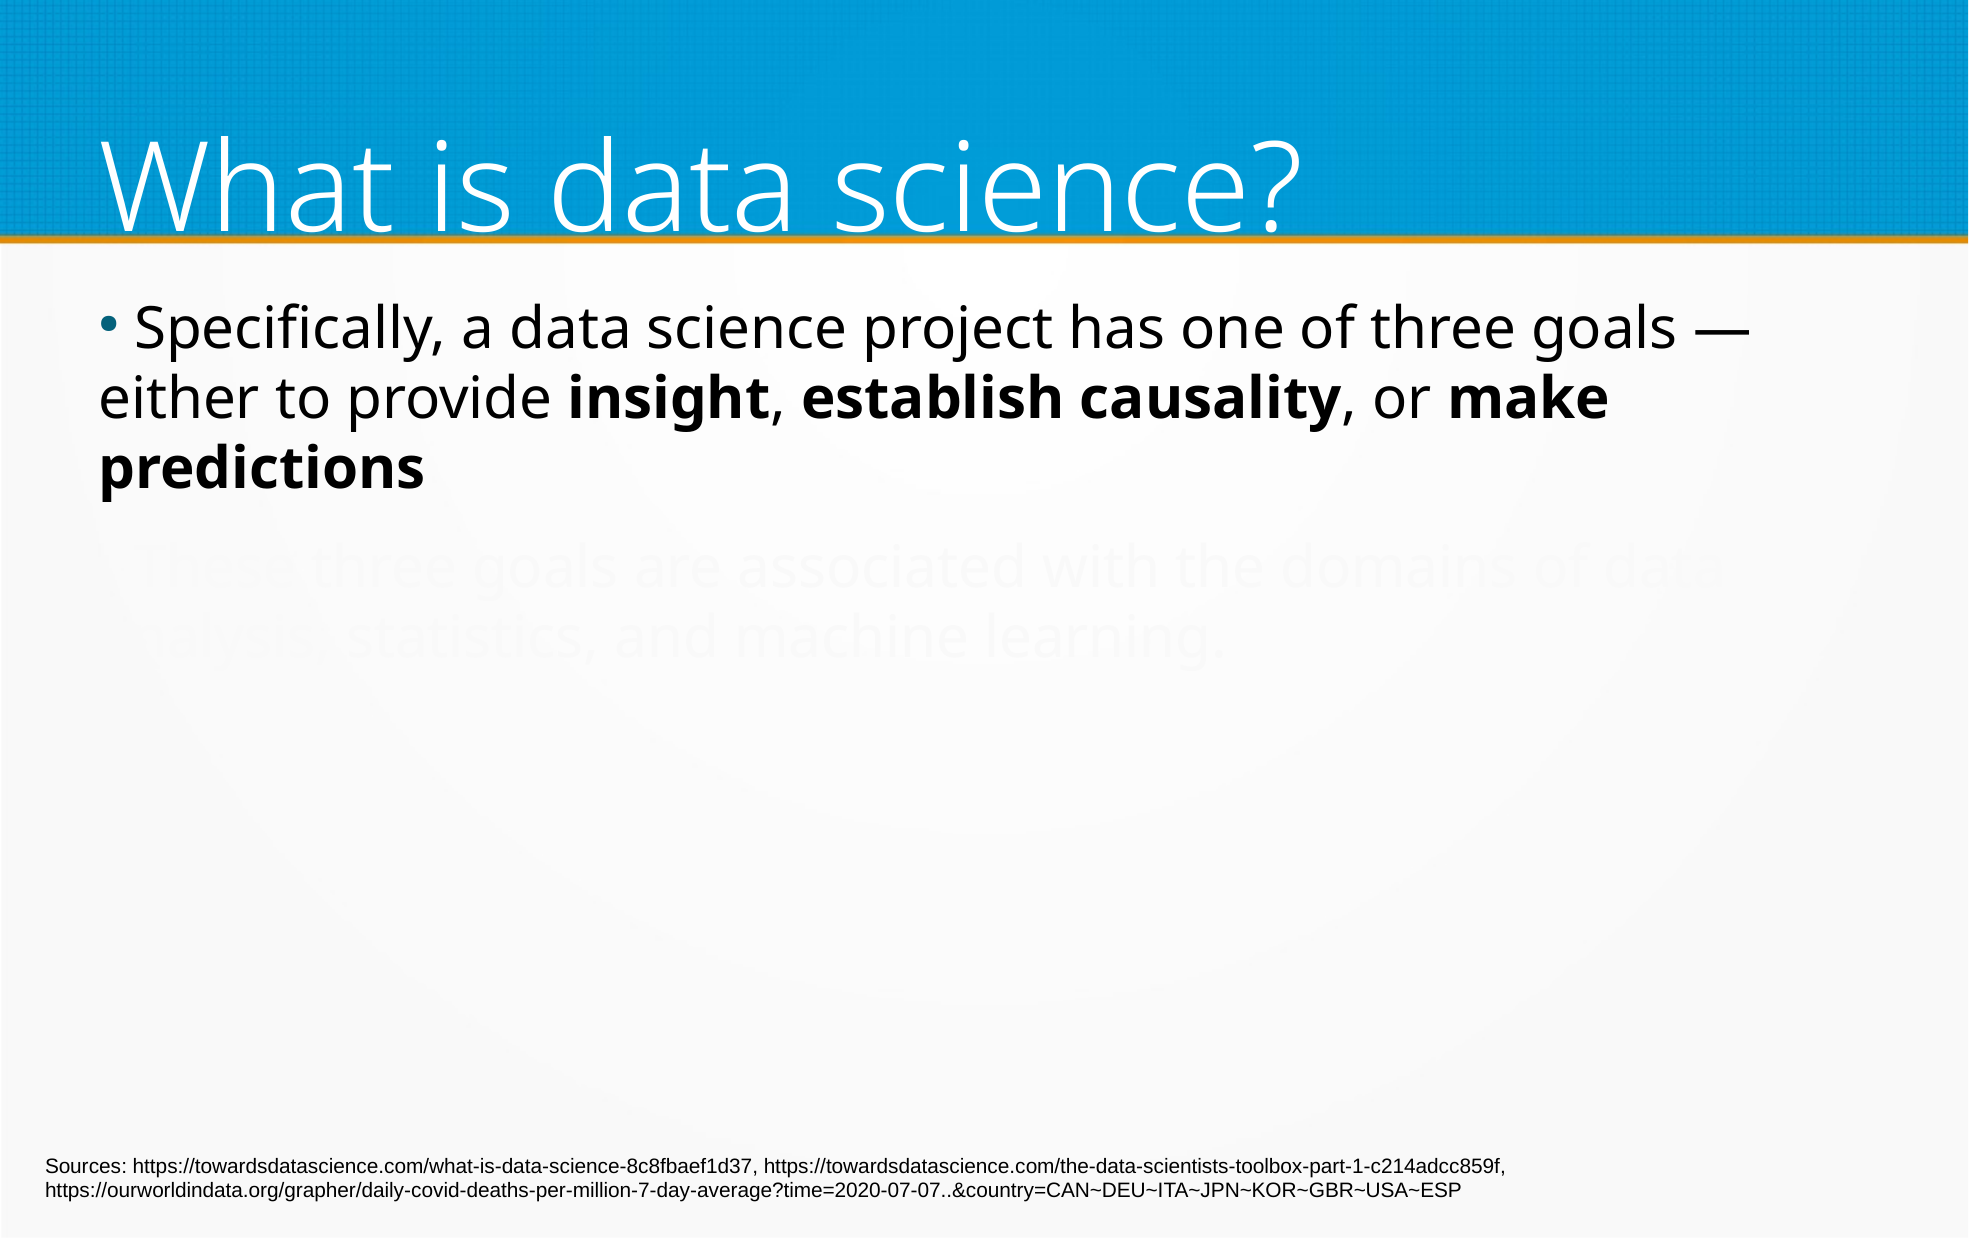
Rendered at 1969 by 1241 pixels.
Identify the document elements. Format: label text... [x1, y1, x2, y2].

list Specifically, a data science project has one of three goals — either to provide insight, establish causality, or make predictions These three goals are associated with the domains of data analysis, statistics, and machine learning. [98, 290, 1870, 1010]
picture [0, 233, 1969, 1241]
title What is data science? [98, 49, 1870, 257]
text_box Sources: https://towardsdatascience.com/what-is-data-science-8c8fbaef1d37, https://towardsdatascience.com/the-data-scientists-toolbox-part-1-c214adcc859f,https://ourworldindata.org/grapher/daily-covid-deaths-per-million-7-day-average?time=2020-07-07..&country=CAN~DEU~ITA~JPN~KOR~GBR~USA~ESP [45, 1155, 1968, 1241]
